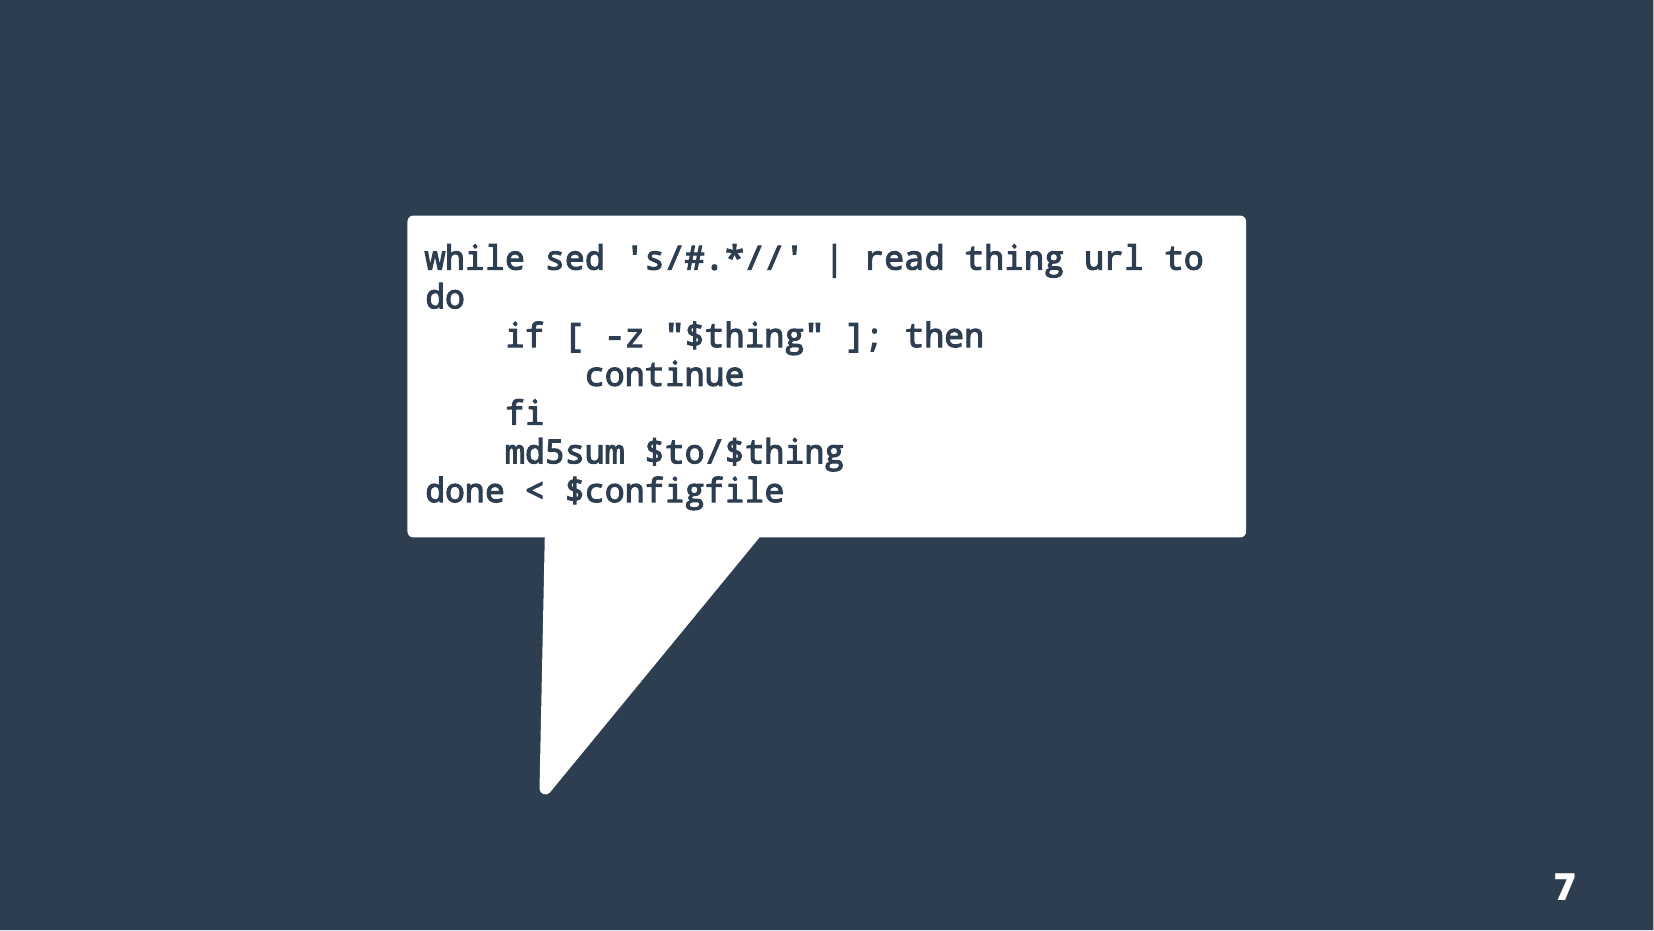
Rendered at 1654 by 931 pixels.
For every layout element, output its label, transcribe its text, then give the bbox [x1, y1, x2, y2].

title while sed 's/#.*//' | read thing url to do if [ -z "$thing" ]; then continue fi md5sum $to/$thing done < $configfile [412, 225, 1238, 563]
